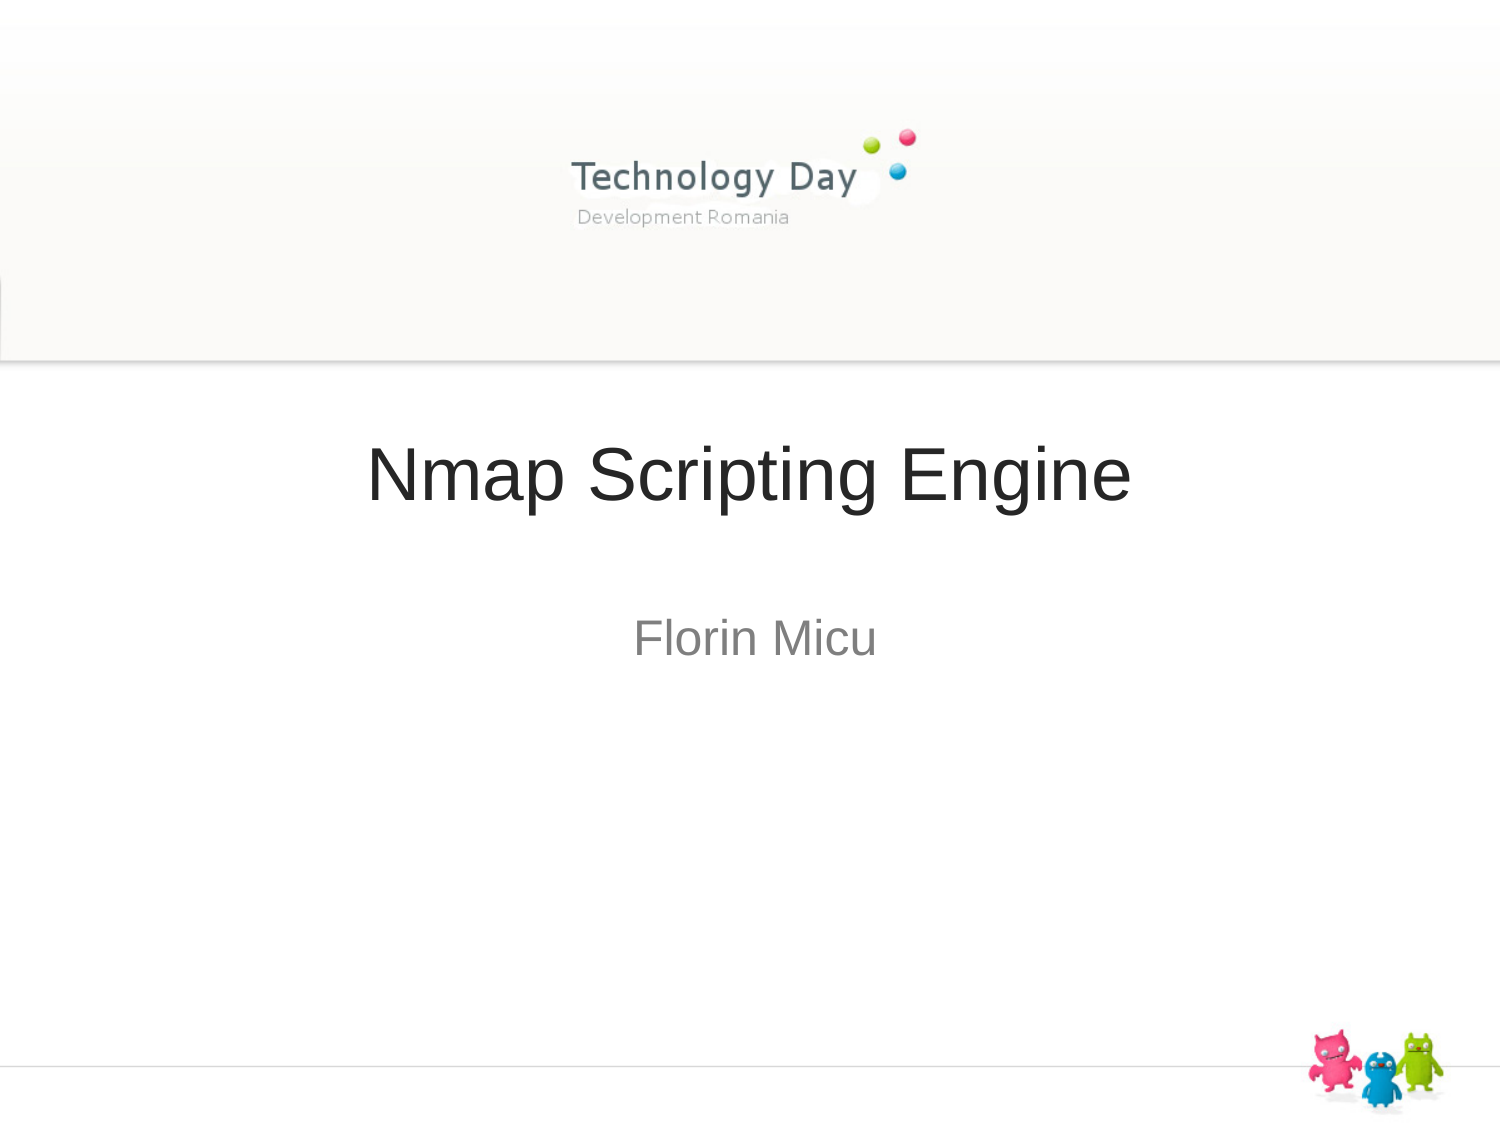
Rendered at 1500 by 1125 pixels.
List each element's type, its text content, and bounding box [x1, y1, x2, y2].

title Nmap Scripting Engine [112, 349, 1388, 591]
picture [0, 1012, 1500, 1125]
text_box Florin Micu [230, 597, 1281, 886]
picture [0, 0, 1500, 382]
